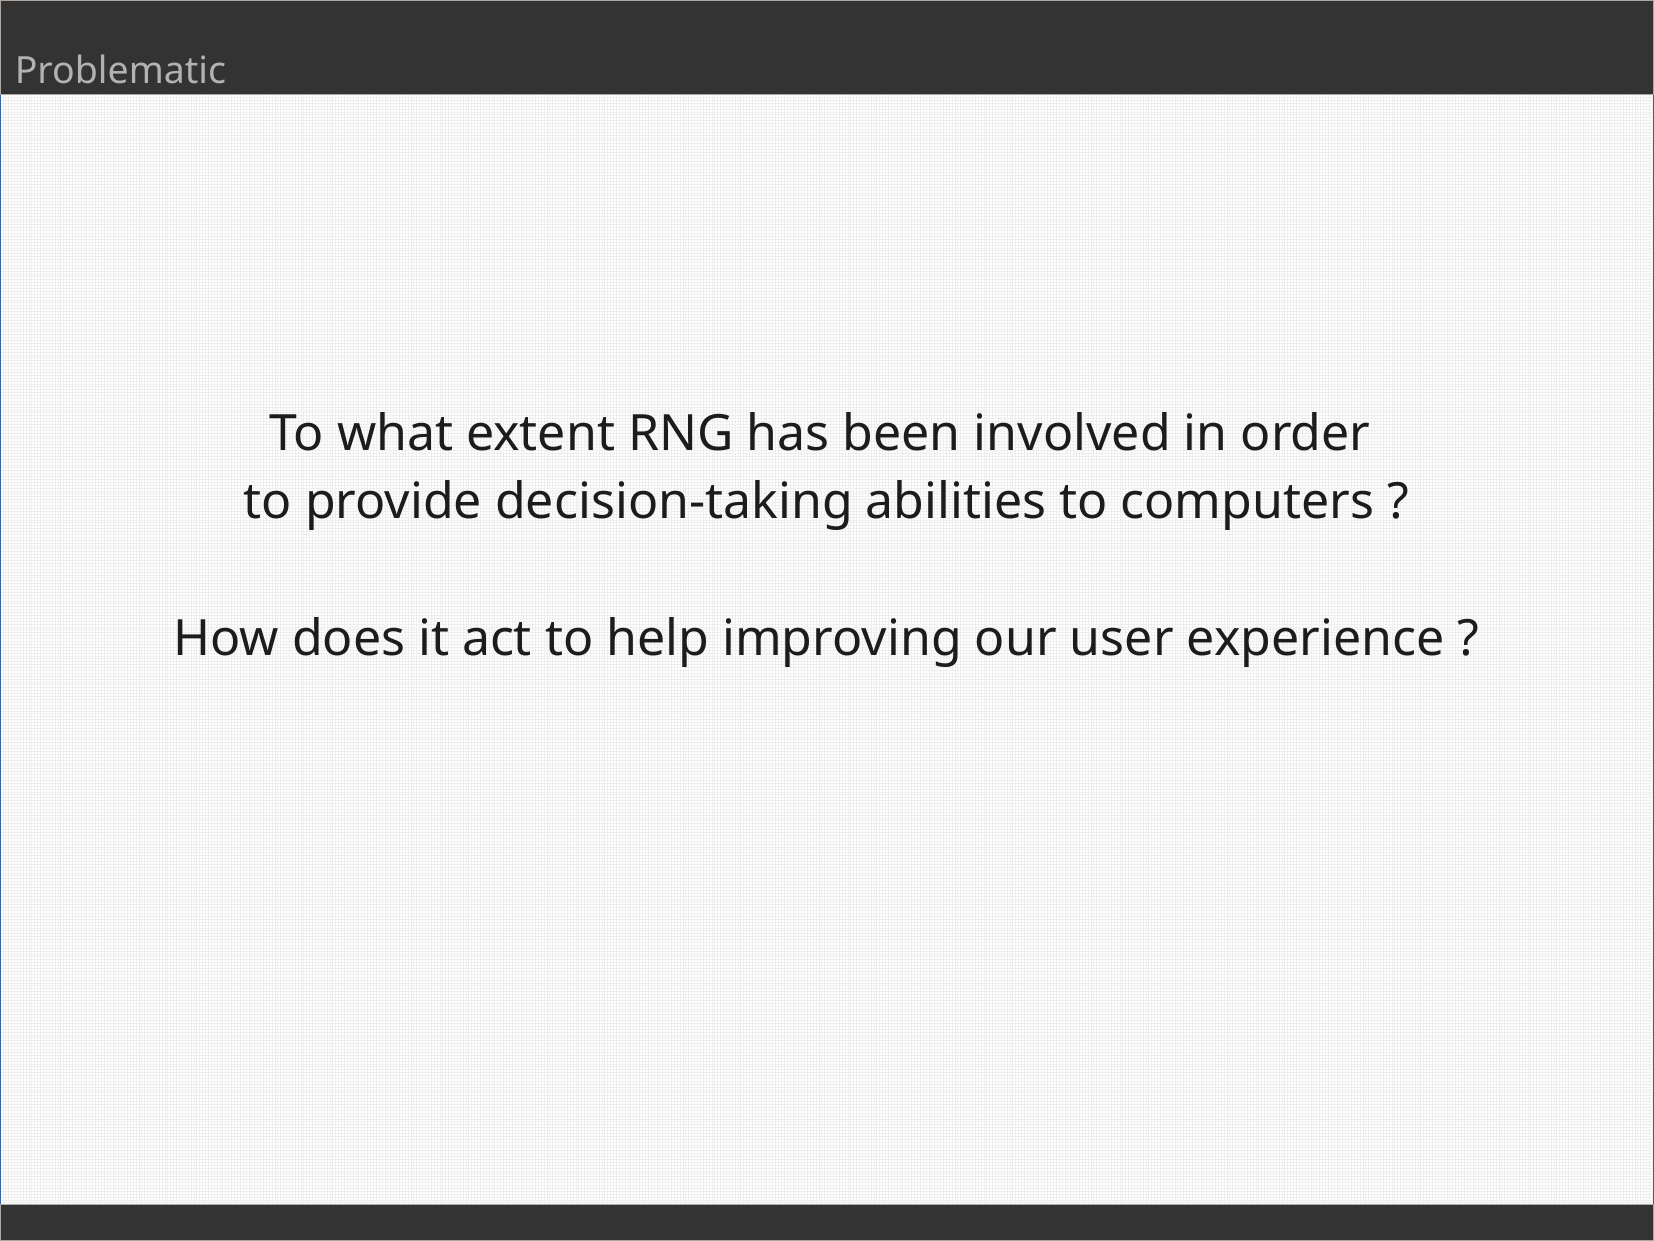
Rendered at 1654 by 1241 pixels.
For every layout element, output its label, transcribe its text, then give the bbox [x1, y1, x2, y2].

text_box [839, 639, 855, 652]
text_box [1013, 639, 1027, 652]
text_box [1077, 639, 1091, 652]
text_box [938, 639, 953, 652]
text_box [329, 639, 345, 652]
text_box [0, 0, 1654, 389]
text_box To what extent RNG has been involved in order to provide decision-taking abilities to computers ? How does it act to help improving our user experience ? [0, 389, 1654, 639]
text_box Problematic [0, 35, 650, 95]
text_box [0, 639, 1654, 1241]
text_box [570, 639, 586, 652]
text_box [247, 639, 253, 650]
text_box [469, 642, 482, 652]
text_box [217, 639, 233, 652]
text_box [299, 639, 314, 652]
text_box [265, 639, 270, 650]
text_box [790, 639, 804, 652]
text_box [687, 639, 701, 652]
text_box [870, 639, 878, 651]
text_box [981, 639, 997, 652]
text_box [1249, 639, 1263, 652]
